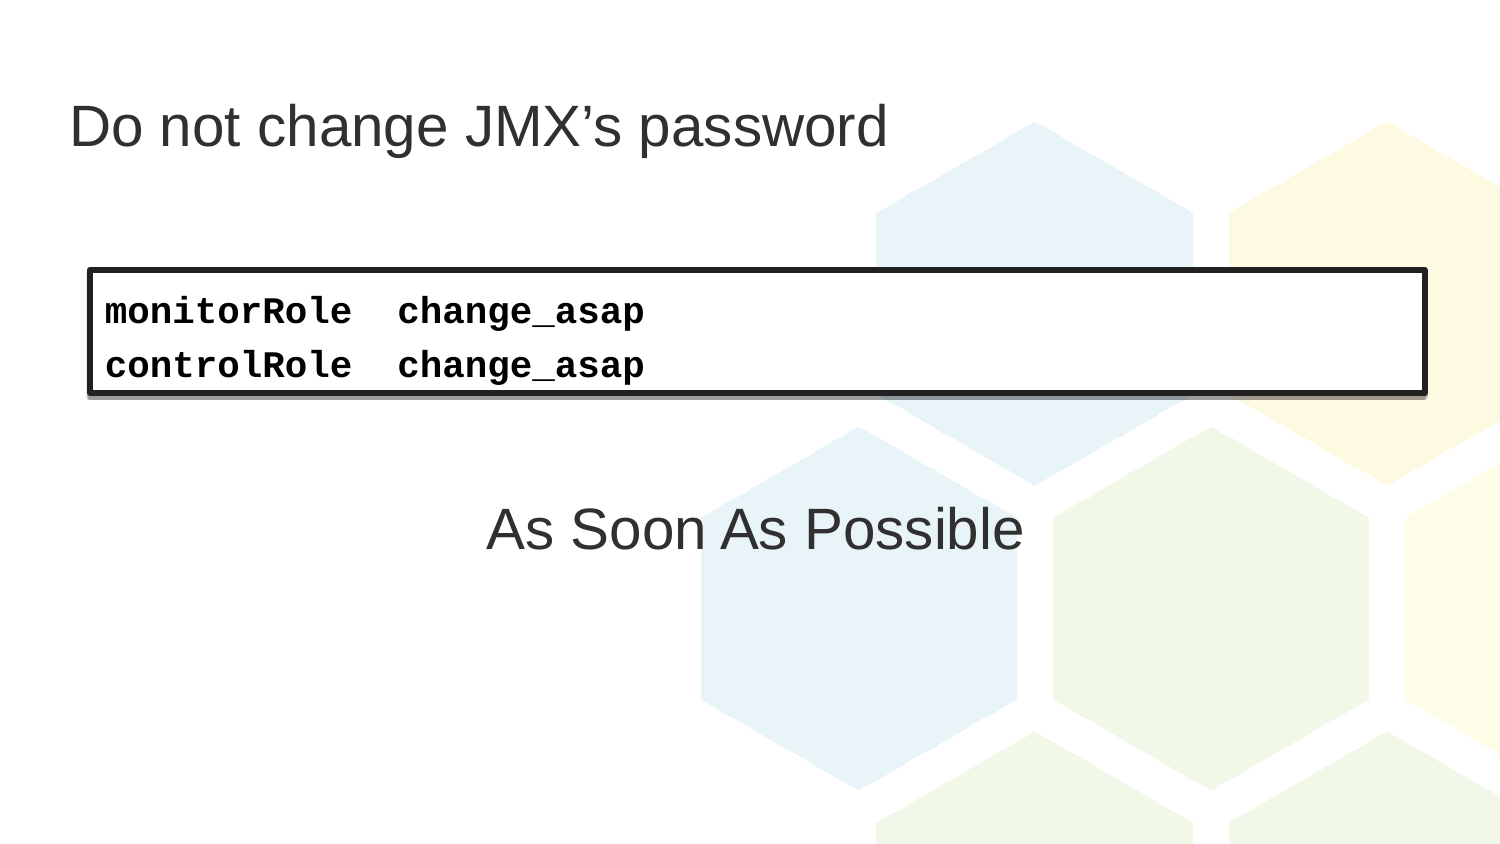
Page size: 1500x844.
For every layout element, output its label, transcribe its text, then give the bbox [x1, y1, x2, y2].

picture [0, 0, 1500, 844]
title Do not change JMX’s password [54, 72, 1452, 167]
title As Soon As Possible [57, 476, 1456, 571]
text_box monitorRole change_asap controlRole change_asap [89, 269, 1425, 393]
